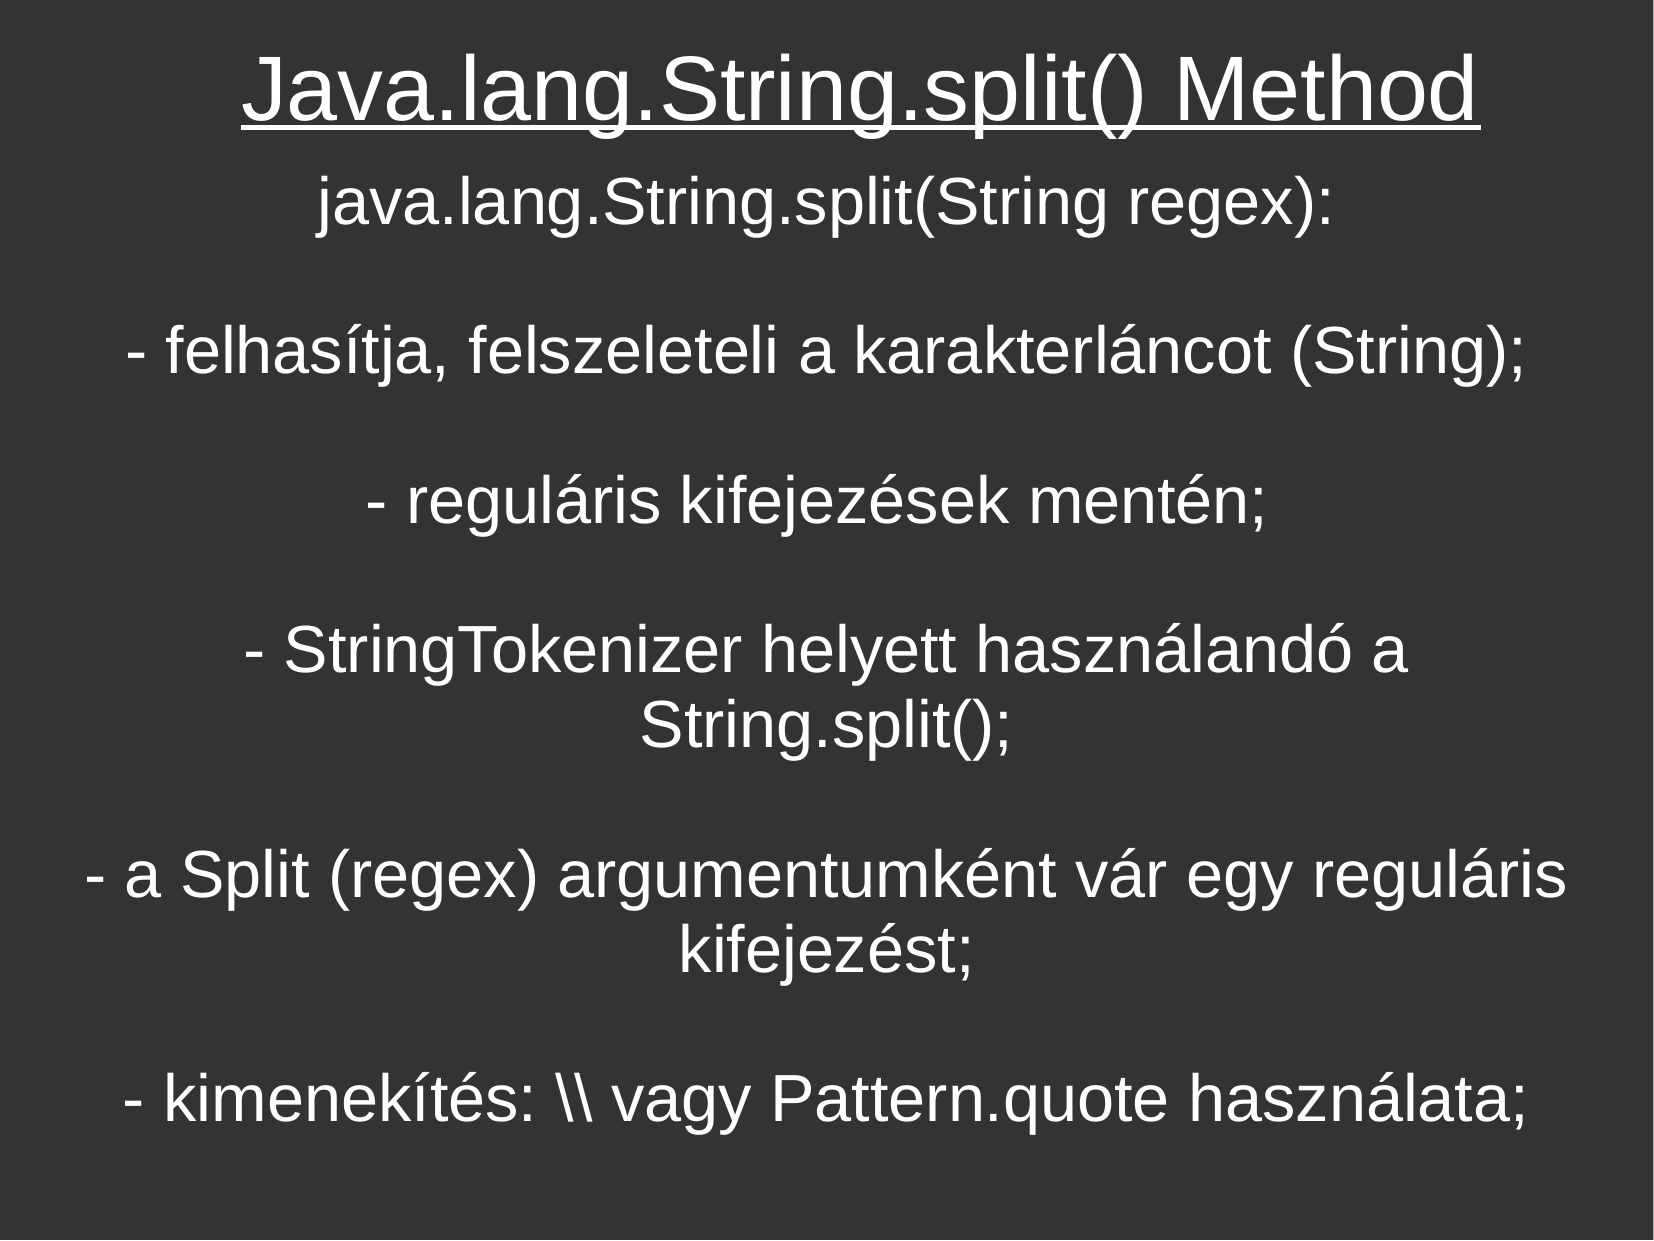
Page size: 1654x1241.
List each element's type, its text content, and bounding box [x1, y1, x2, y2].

title Java.lang.String.split() Method [116, 0, 1606, 193]
subtitle java.lang.String.split(String regex): - felhasítja, felszeleteli a karakterláncot (String); - reguláris kifejezések mentén; - StringTokenizer helyett használandó a String.split(); - a Split (regex) argumentumként vár egy reguláris kifejezést; - kimenekítés: \\ vagy Pattern.quote használata; [82, 163, 1571, 1136]
